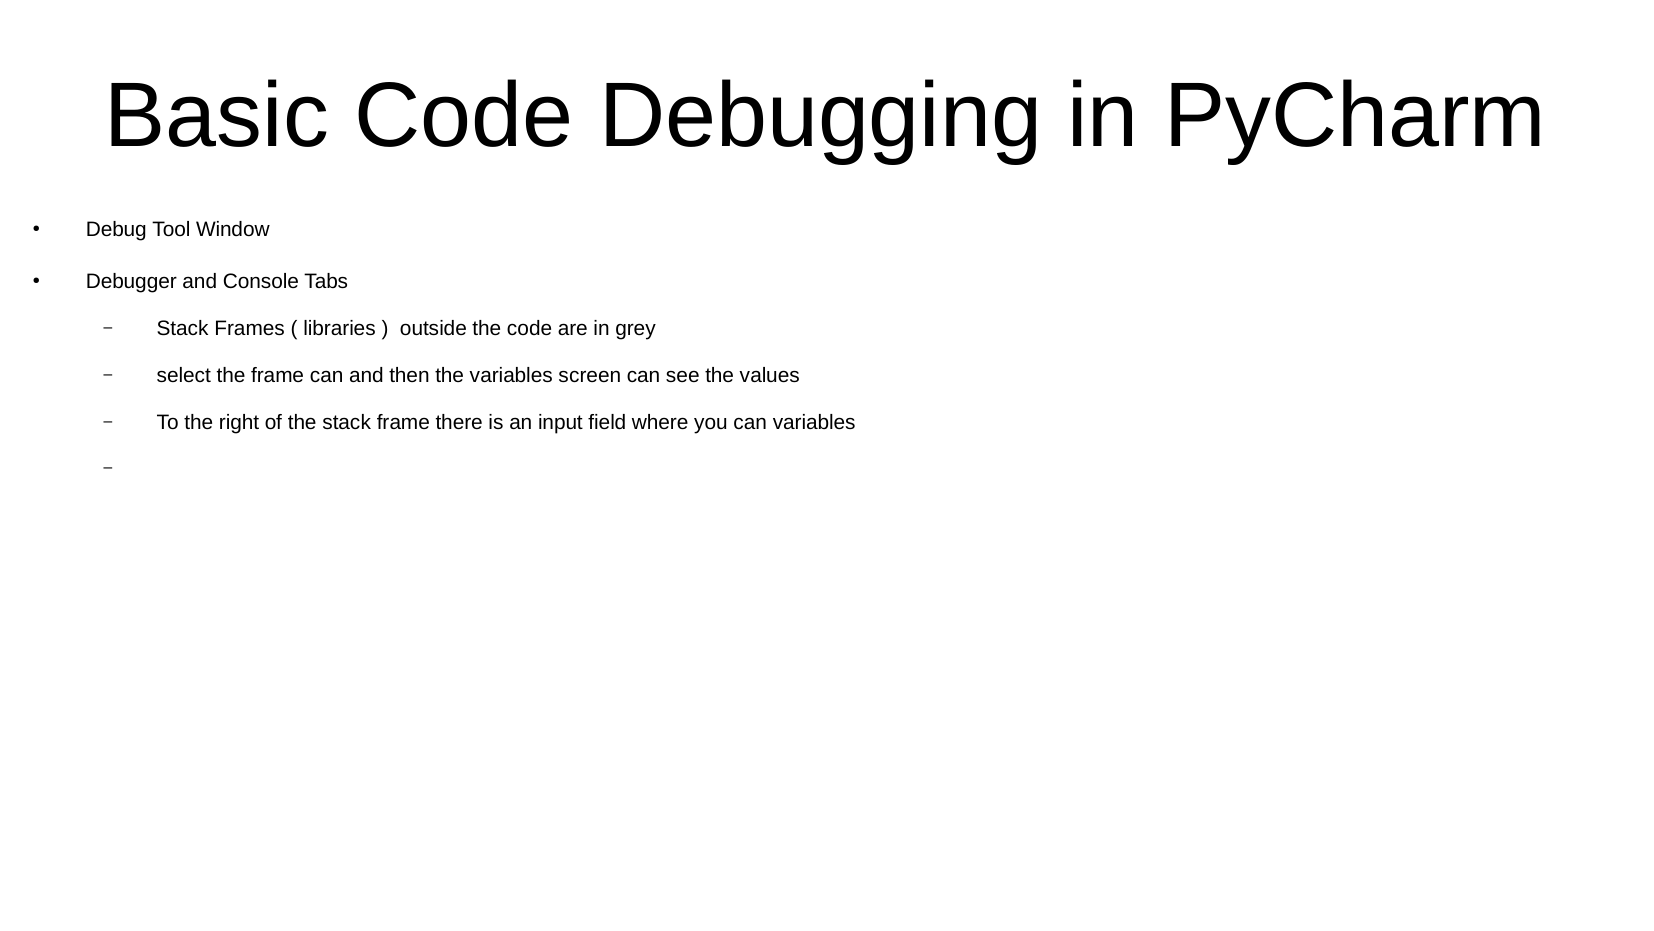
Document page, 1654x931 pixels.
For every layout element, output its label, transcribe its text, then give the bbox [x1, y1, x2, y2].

list Debug Tool Window Debugger and Console Tabs Stack Frames ( libraries ) outside the code are in grey select the frame can and then the variables screen can see the values To the right of the stack frame there is an input field where you can variables [15, 217, 1571, 901]
title Basic Code Debugging in PyCharm [82, 37, 1571, 193]
